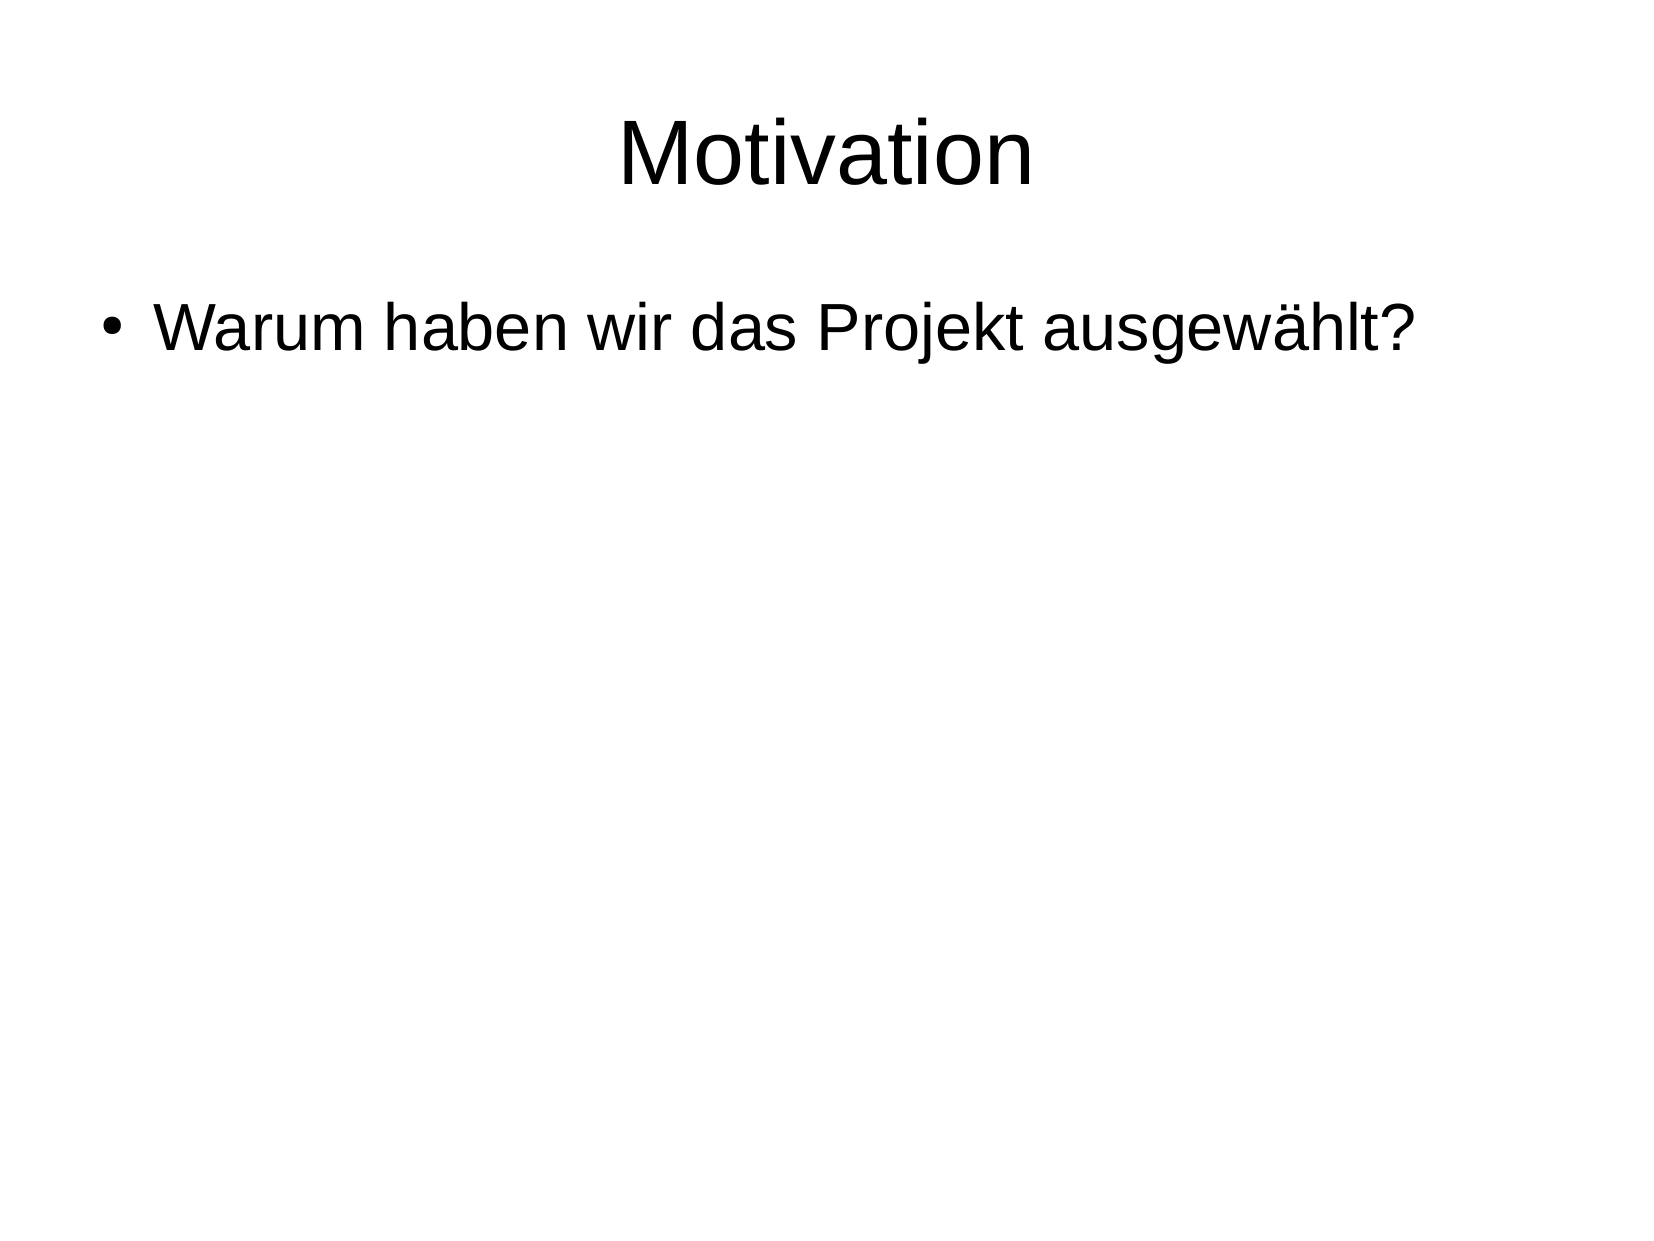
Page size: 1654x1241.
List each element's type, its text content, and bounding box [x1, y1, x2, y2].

list Warum haben wir das Projekt ausgewählt? [82, 290, 1571, 1010]
title Motivation [82, 49, 1571, 257]
